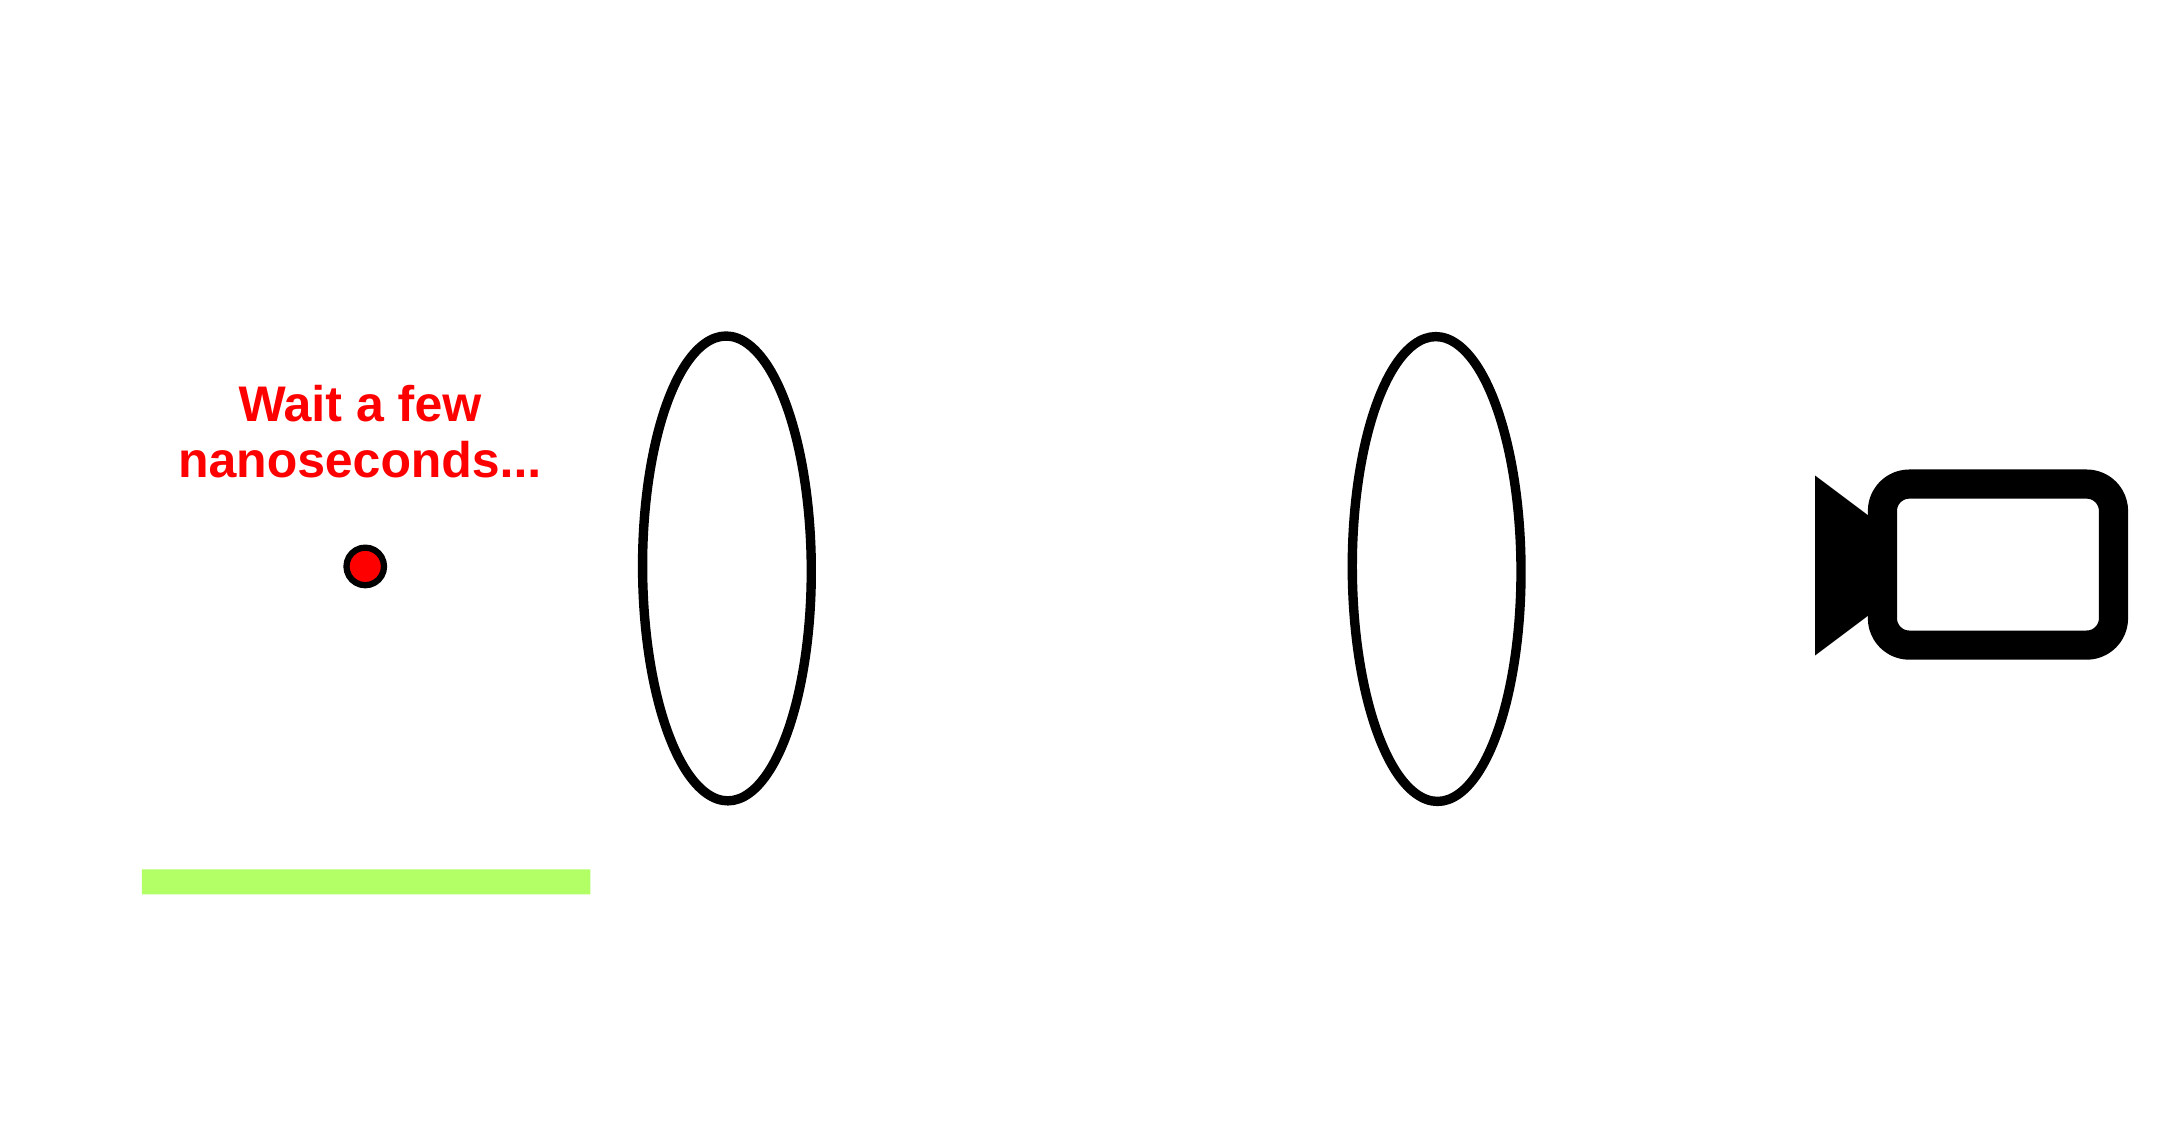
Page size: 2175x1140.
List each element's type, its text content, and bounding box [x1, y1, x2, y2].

text_box [346, 547, 385, 586]
text_box [1352, 336, 1522, 802]
text_box [1882, 484, 2114, 646]
text_box Wait a few nanoseconds... [150, 368, 571, 496]
text_box [642, 336, 812, 801]
text_box [1815, 475, 1876, 656]
